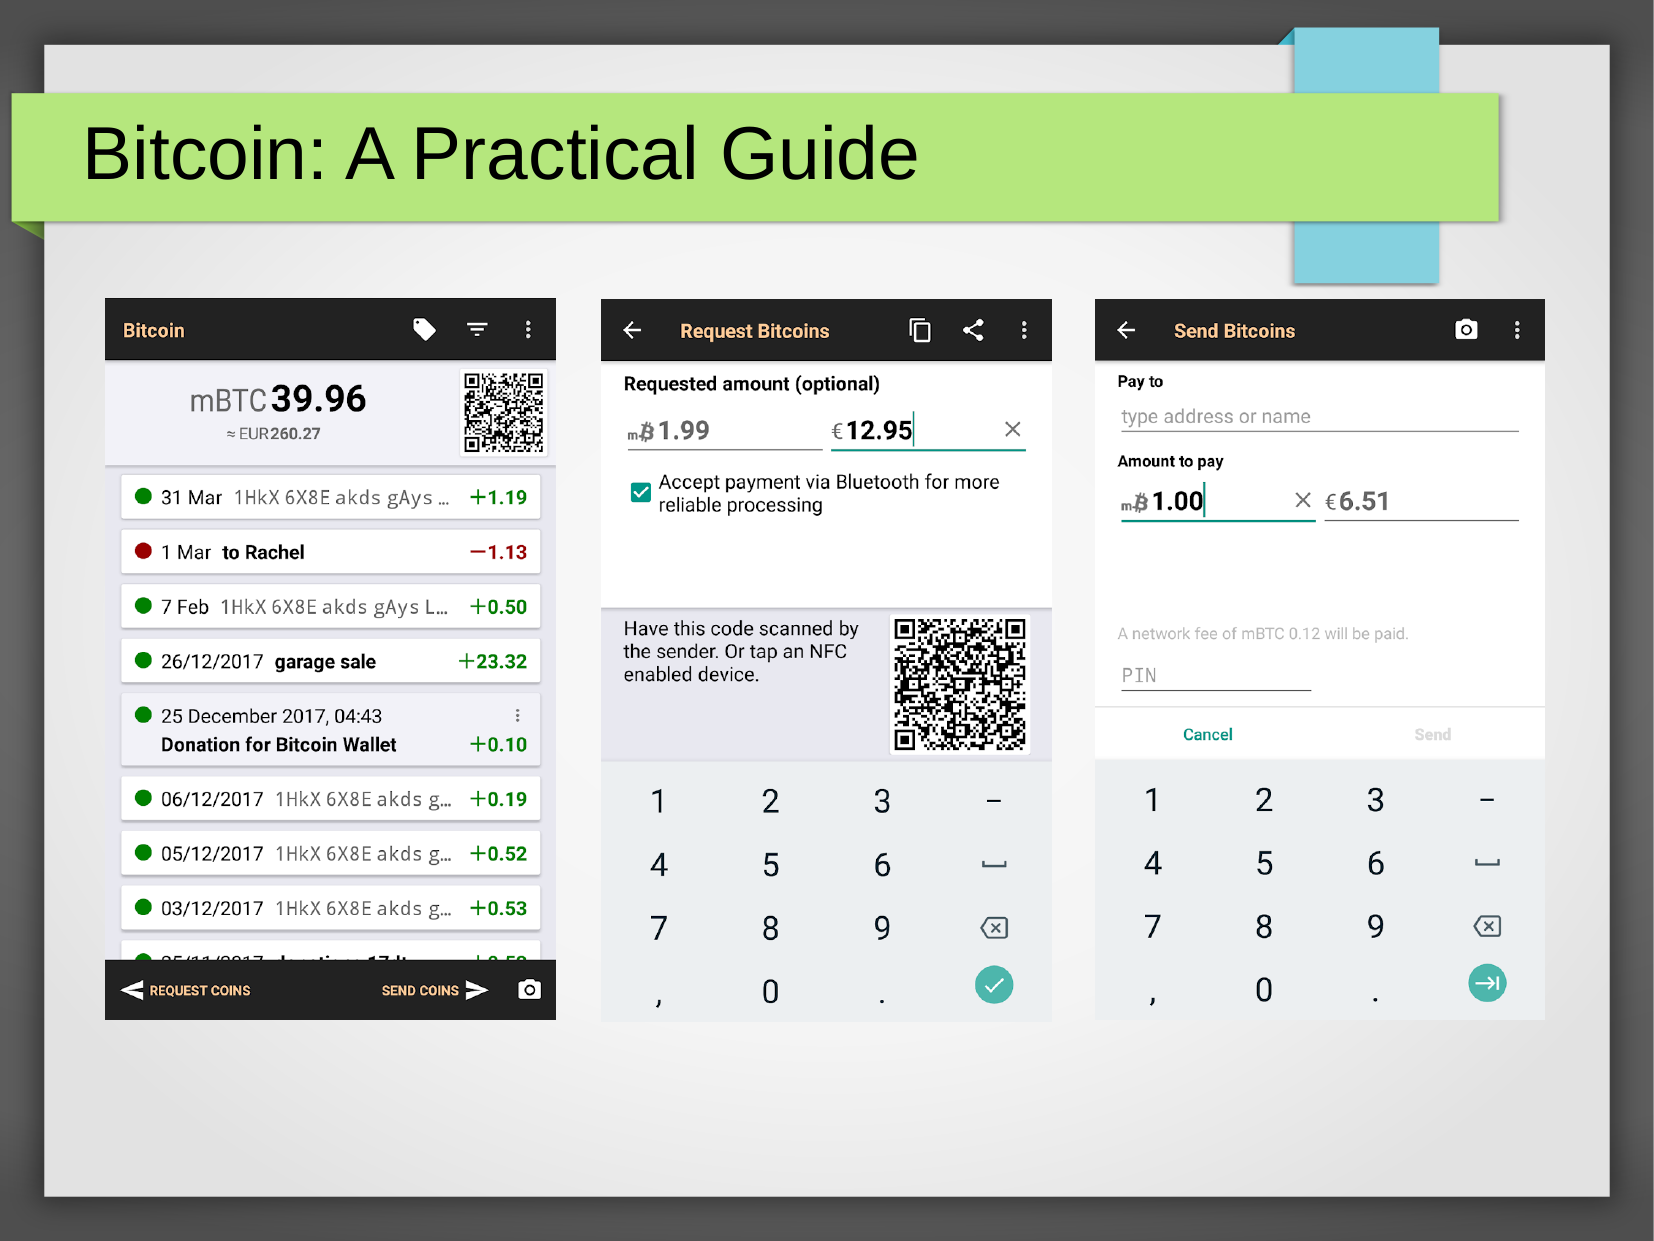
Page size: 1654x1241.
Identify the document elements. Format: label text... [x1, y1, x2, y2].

picture [0, 0, 1654, 1241]
title Bitcoin: A Practical Guide [82, 94, 1264, 213]
